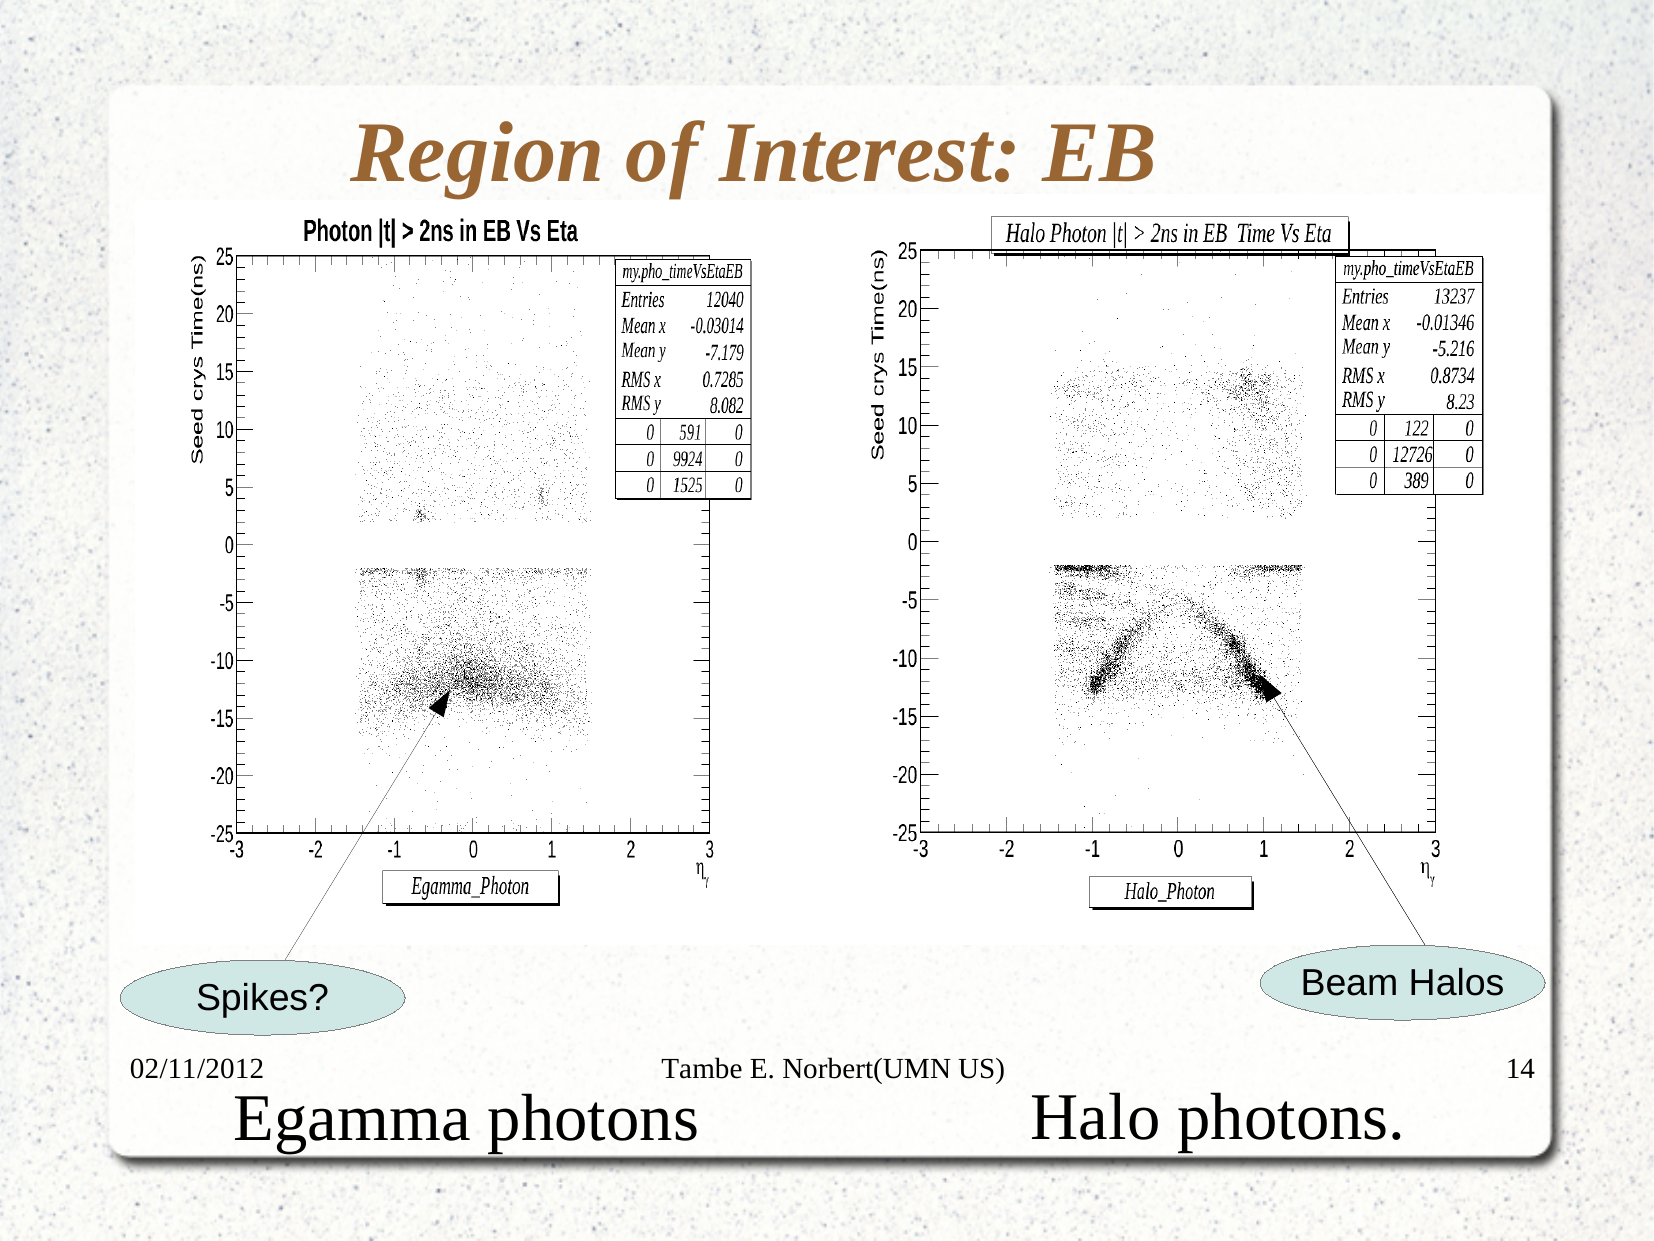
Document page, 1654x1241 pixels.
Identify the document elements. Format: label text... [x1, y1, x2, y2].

text_box Spikes? [120, 960, 406, 1036]
list Halo photons. [960, 1080, 1486, 1155]
title Region of Interest: EB [270, 105, 1261, 200]
picture [0, 0, 1654, 1241]
list Egamma photons [162, 1080, 706, 1156]
text_box Beam Halos [1260, 946, 1546, 1021]
